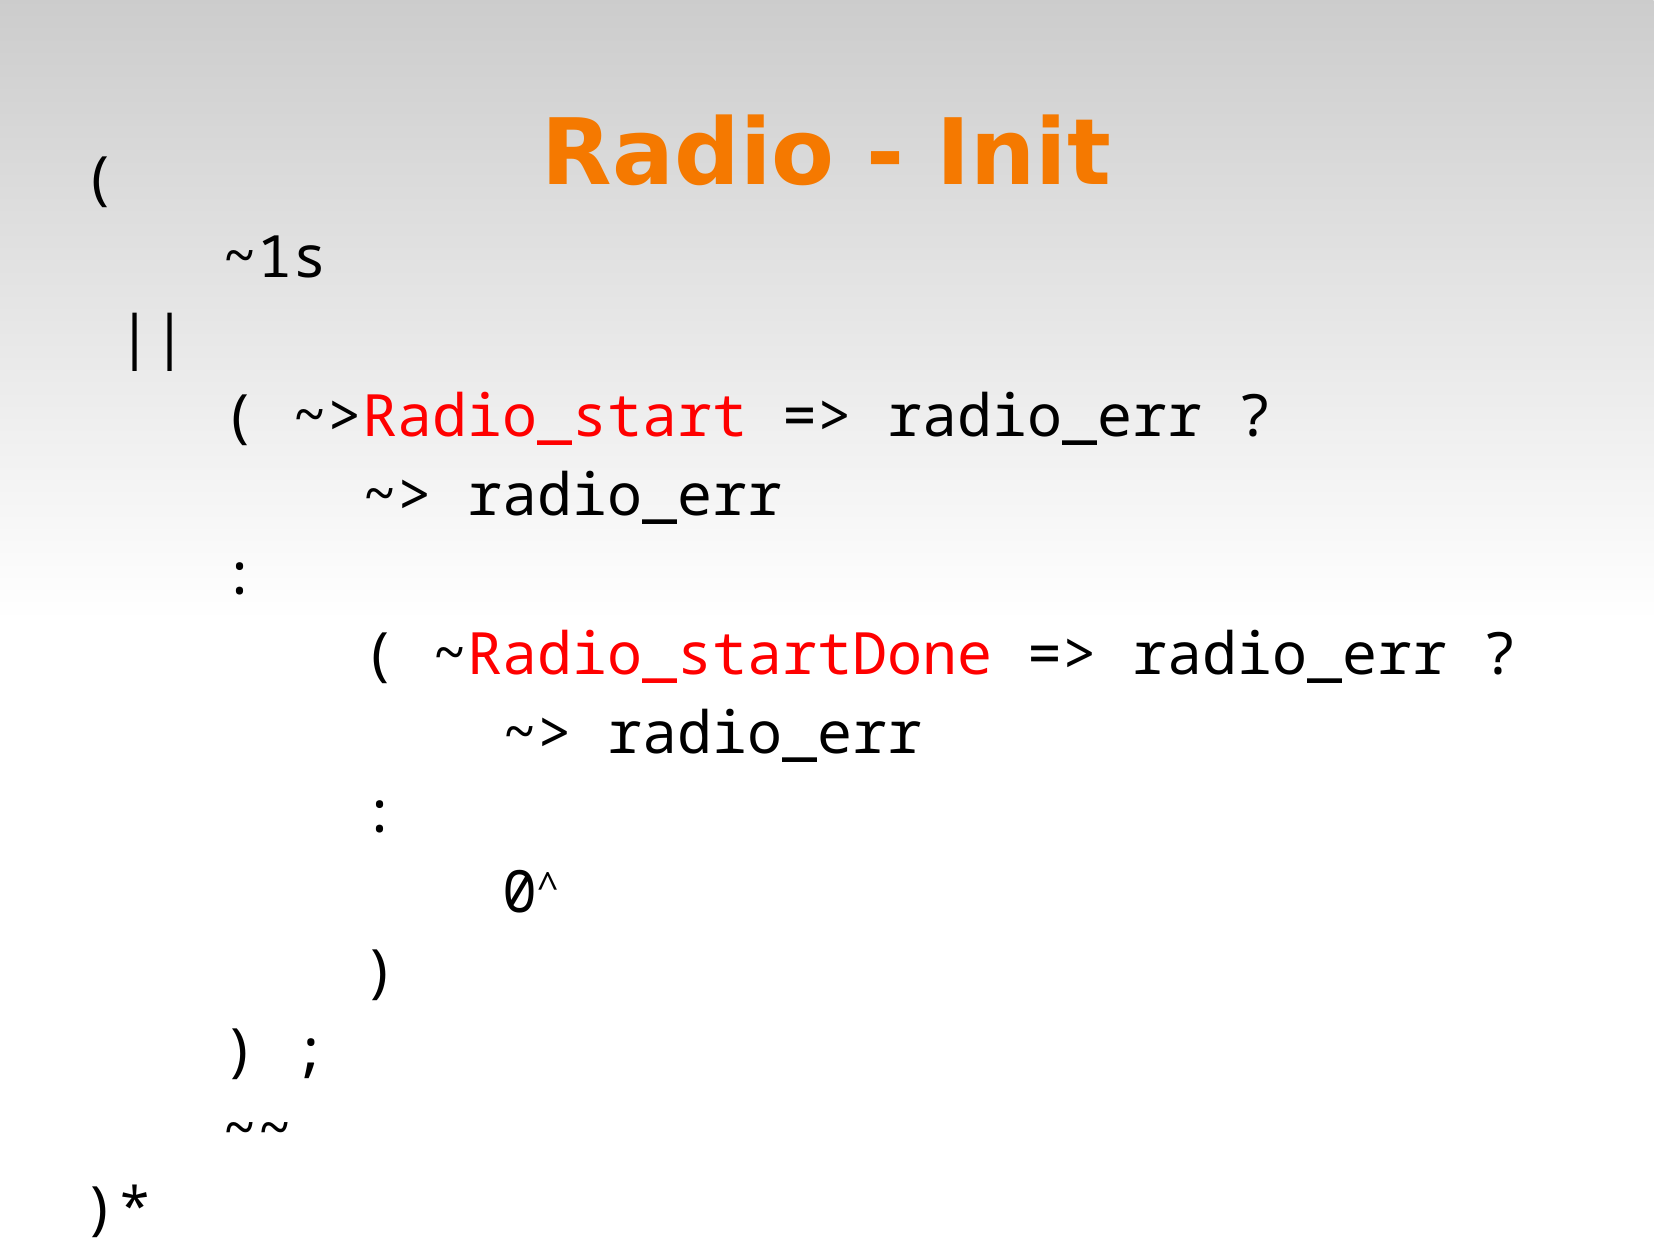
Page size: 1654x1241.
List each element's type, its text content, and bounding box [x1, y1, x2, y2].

title Radio - Init [82, 49, 1571, 222]
subtitle ( ~1s || ( ~>Radio_start => radio_err ? ~> radio_err : ( ~Radio_startDone => radio_err ? ~> radio_err : 0∧ ) ) ; ~~ )* [82, 222, 1571, 1239]
